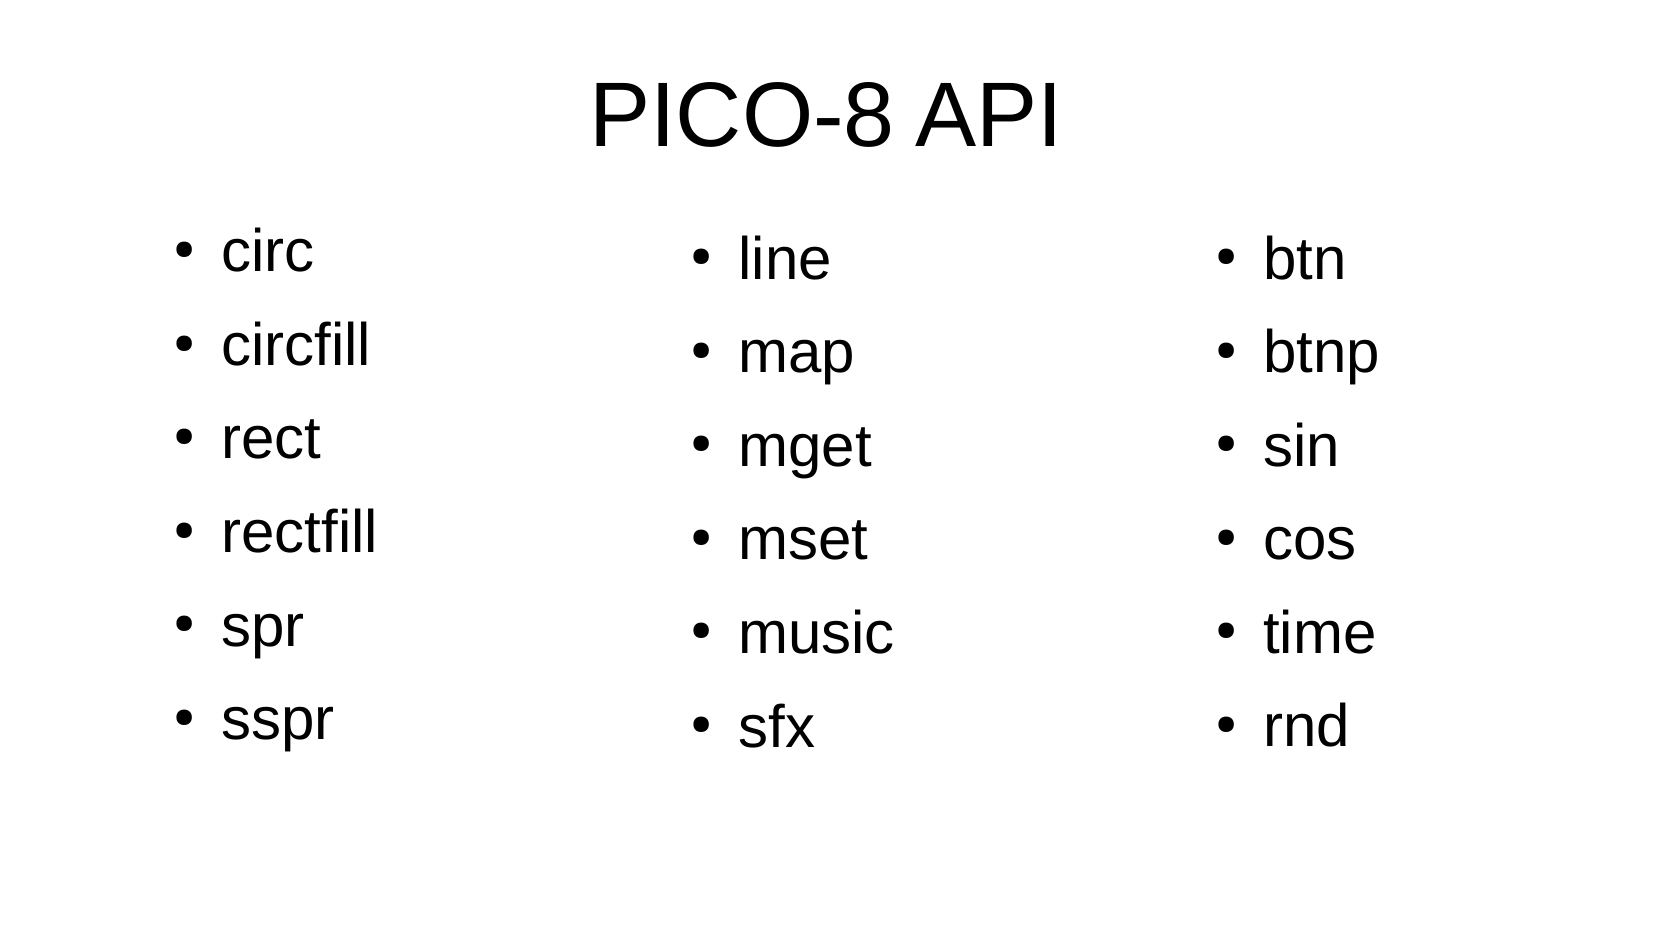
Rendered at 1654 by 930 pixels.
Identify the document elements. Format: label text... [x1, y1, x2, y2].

list line map mget mset music sfx [674, 224, 967, 765]
list btn btnp sin cos time rnd [1199, 224, 1492, 765]
title PICO-8 API [82, 37, 1571, 193]
list circ circfill rect rectfill spr sspr [157, 217, 450, 757]
